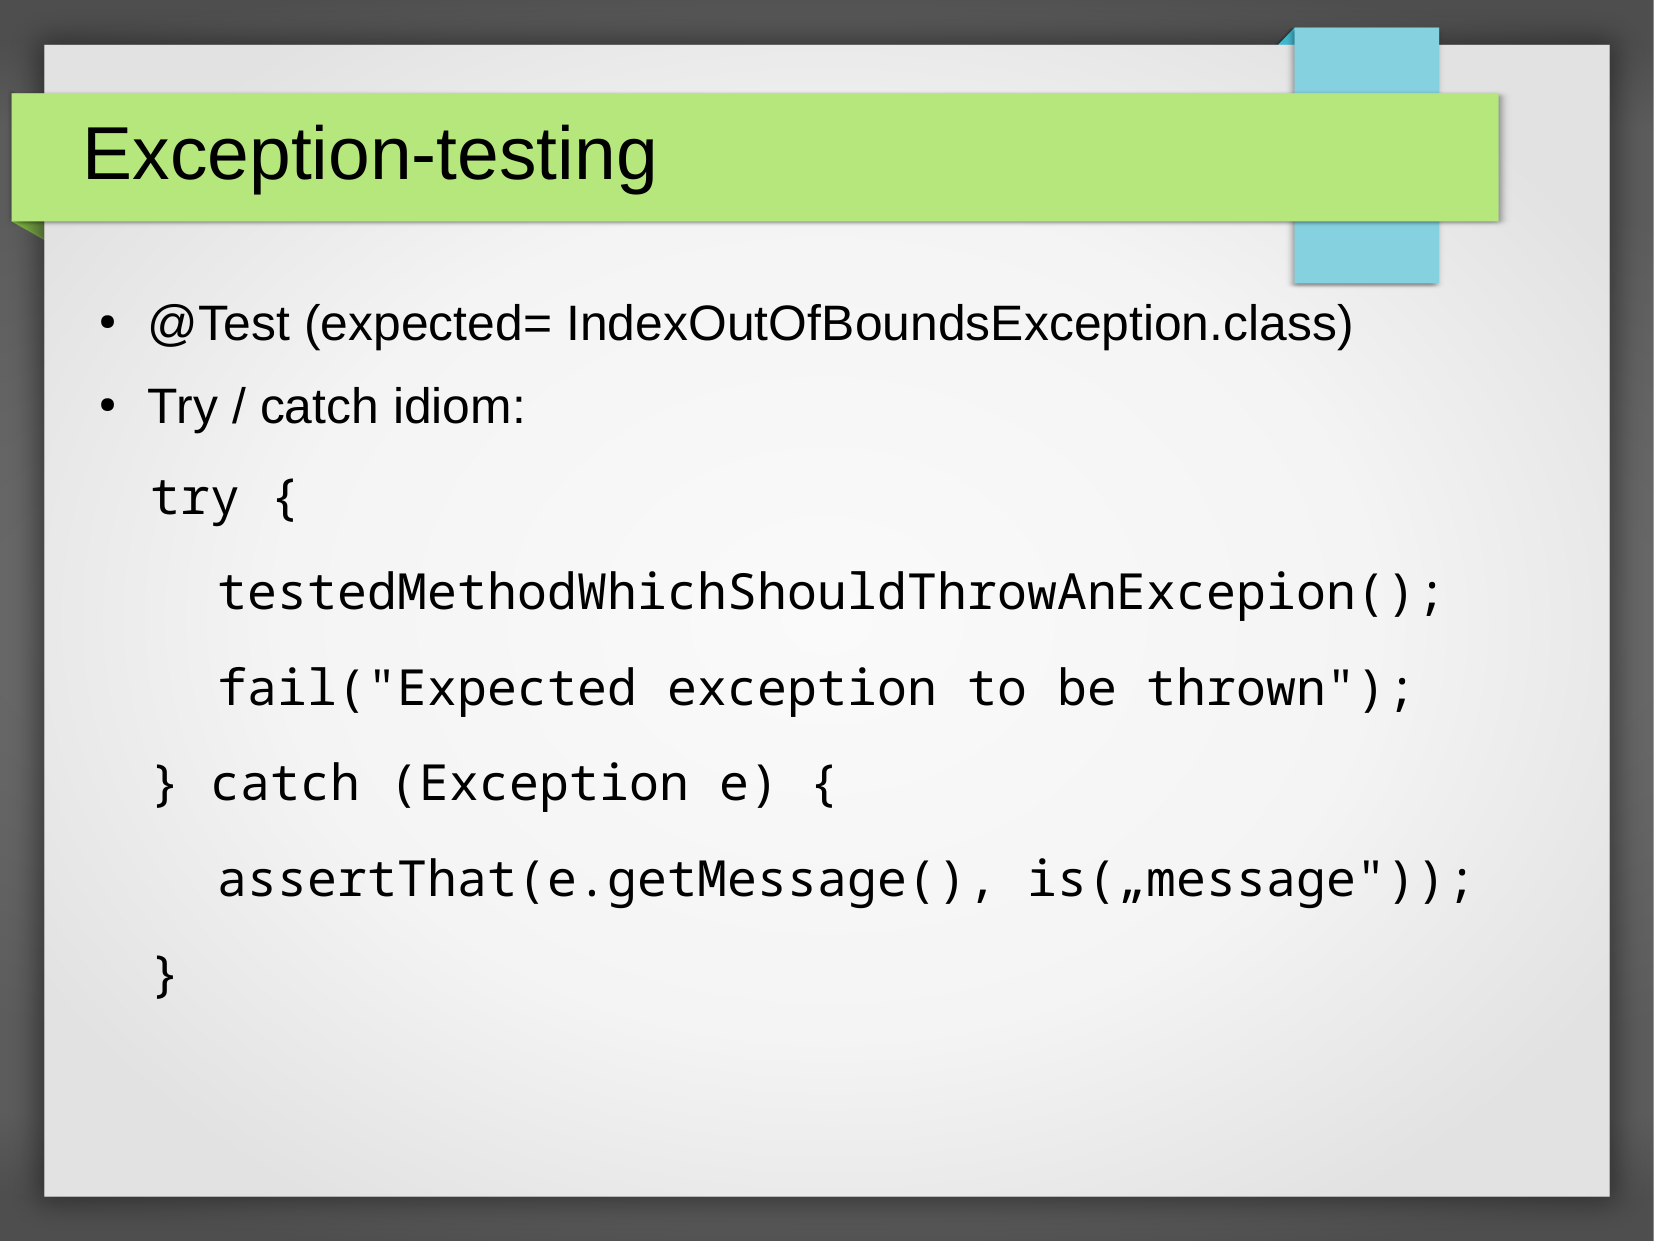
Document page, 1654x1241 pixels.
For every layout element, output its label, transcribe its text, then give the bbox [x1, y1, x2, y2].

title Exception-testing [82, 94, 1264, 213]
list @Test (expected= IndexOutOfBoundsException.class) Try / catch idiom: try { testedMethodWhichShouldThrowAnExcepion(); fail("Expected exception to be thrown"); } catch (Exception e) { assertThat(e.getMessage(), is(„message")); } [82, 295, 1571, 1015]
picture [0, 0, 1654, 1241]
